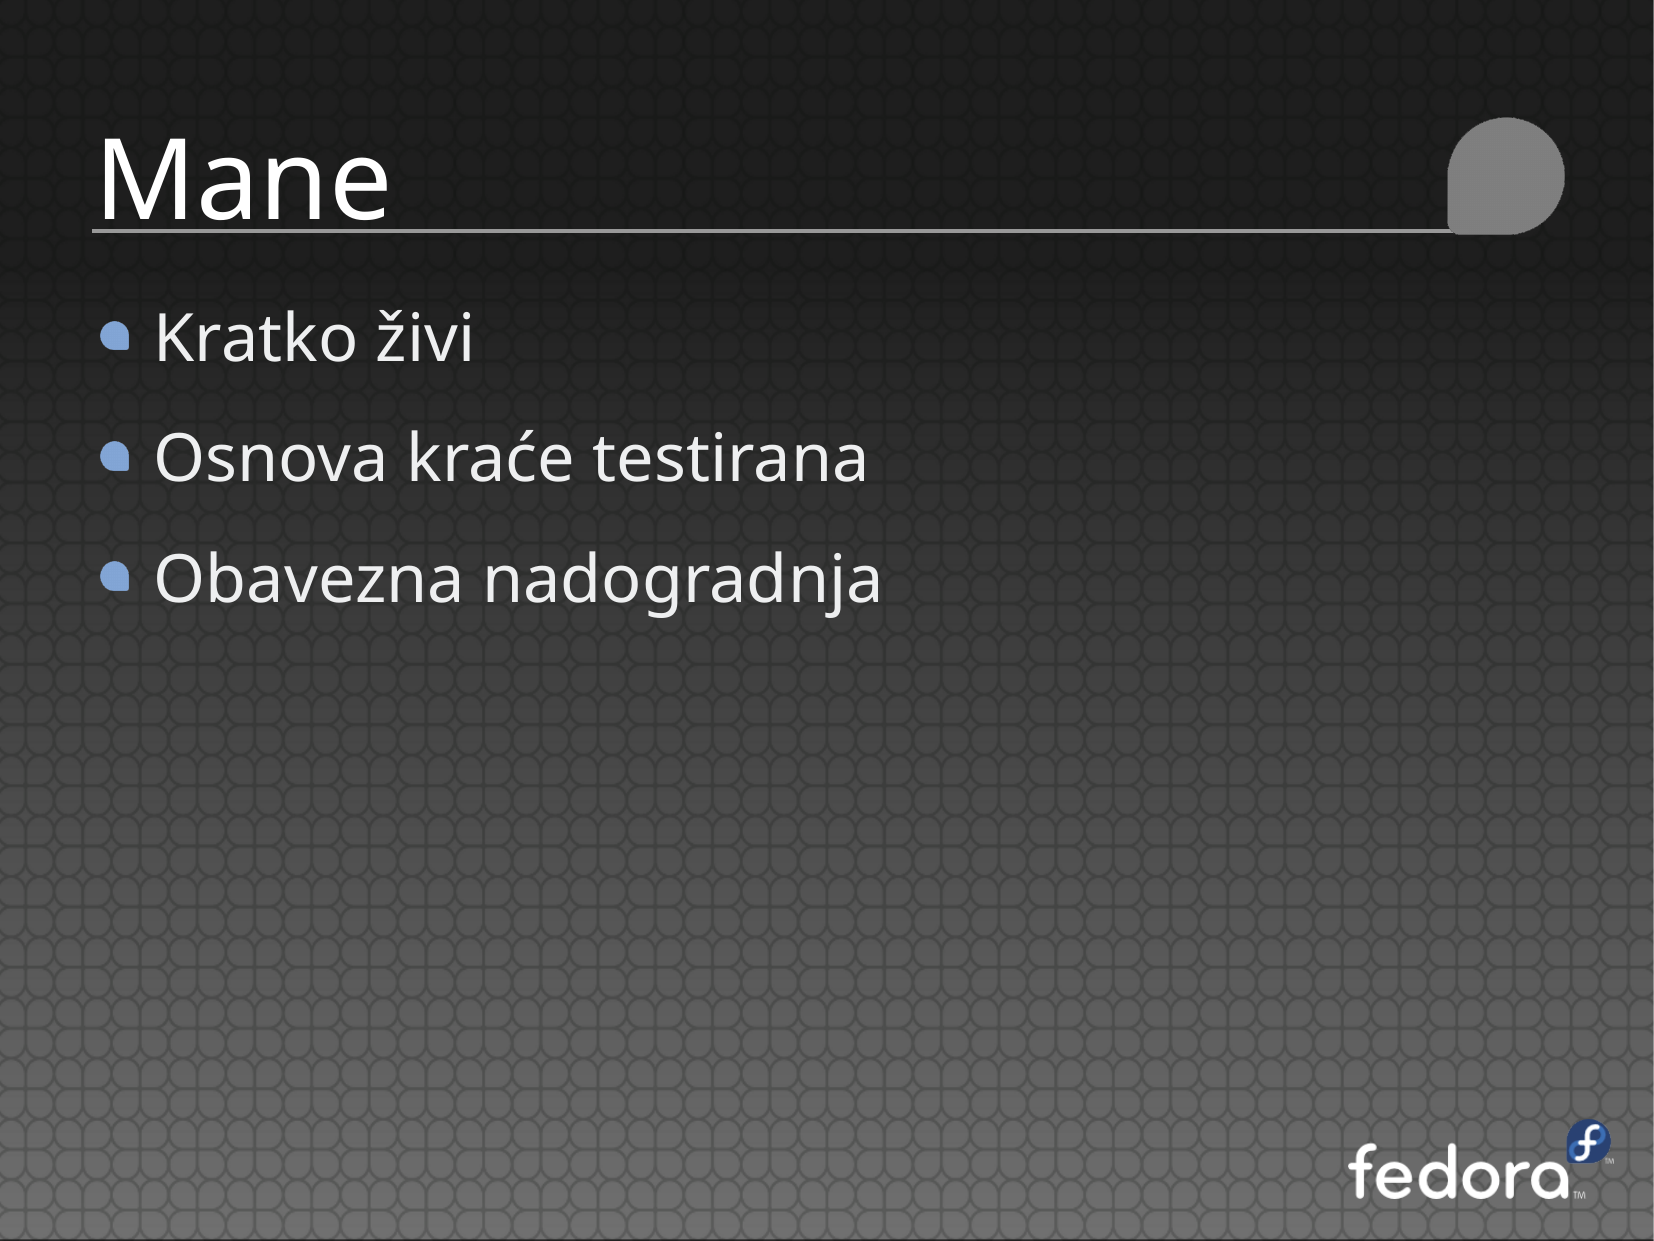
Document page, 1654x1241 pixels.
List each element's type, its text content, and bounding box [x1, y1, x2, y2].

picture [0, 0, 1654, 1241]
title Mane [94, 100, 1426, 251]
list Kratko živi Osnova kraće testirana Obavezna nadogradnja [82, 290, 1571, 1094]
